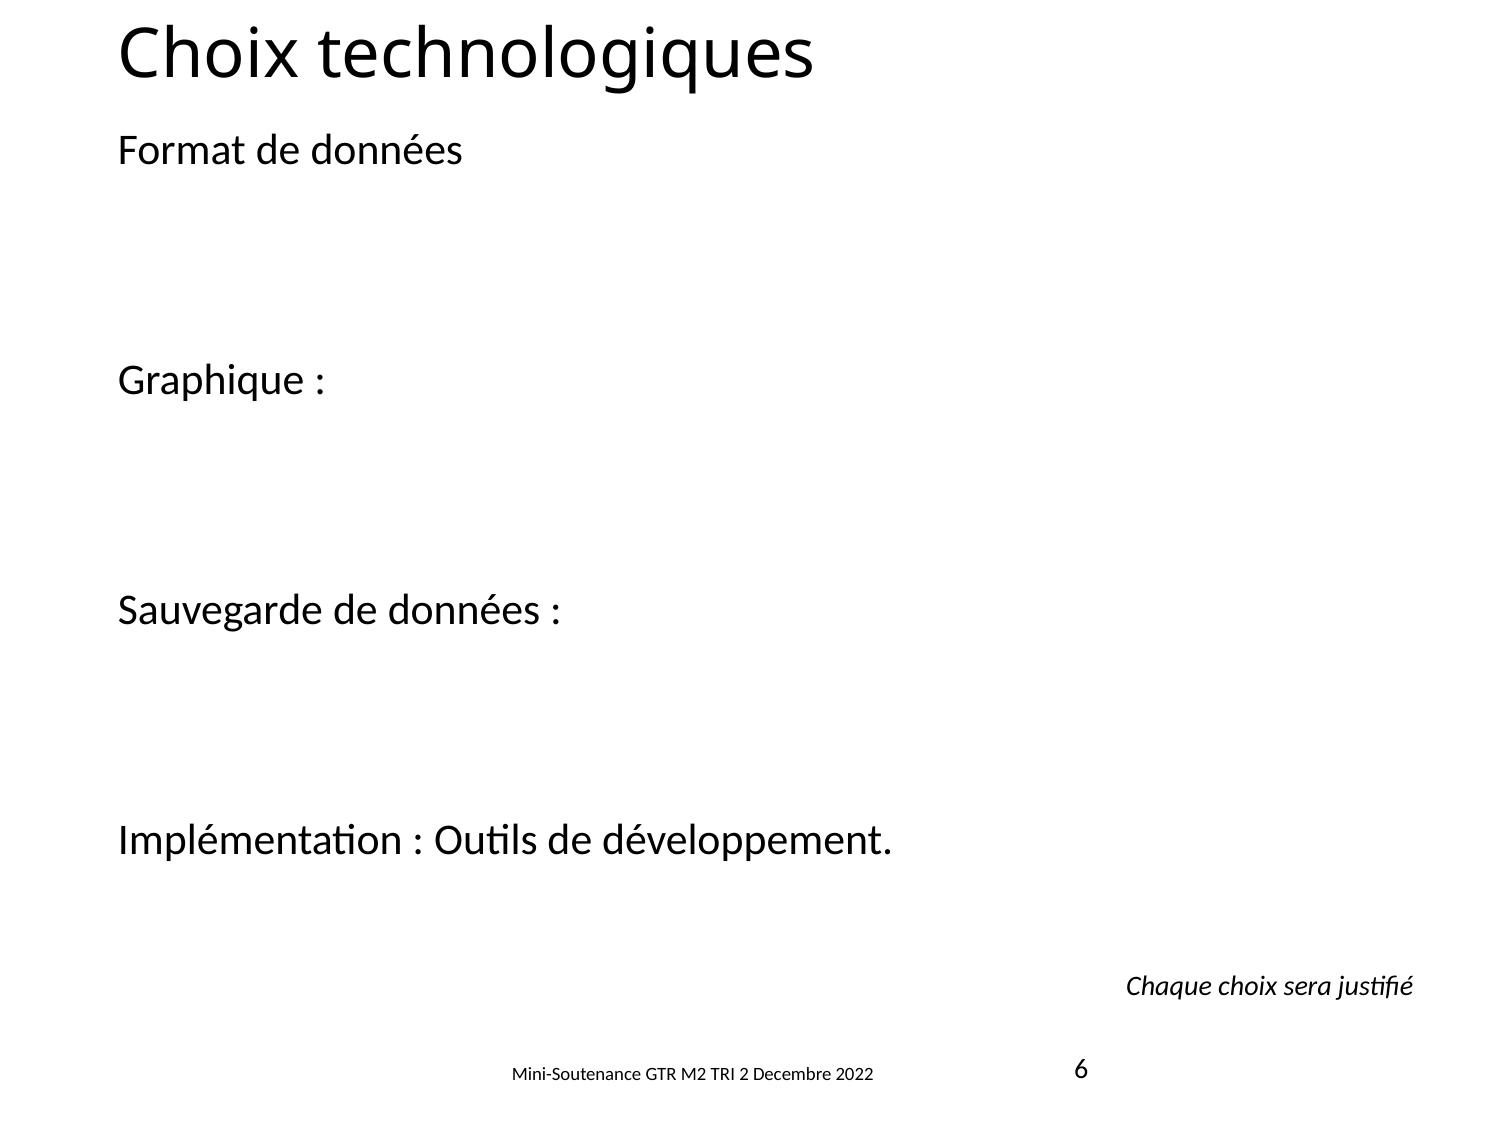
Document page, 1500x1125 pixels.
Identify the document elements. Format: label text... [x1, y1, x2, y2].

list Format de données Graphique : Sauvegarde de données : Implémentation : Outils de développement. [103, 119, 1397, 1102]
title Choix technologiques [103, 10, 1397, 116]
text_box Chaque choix sera justifié [1111, 967, 1429, 1011]
